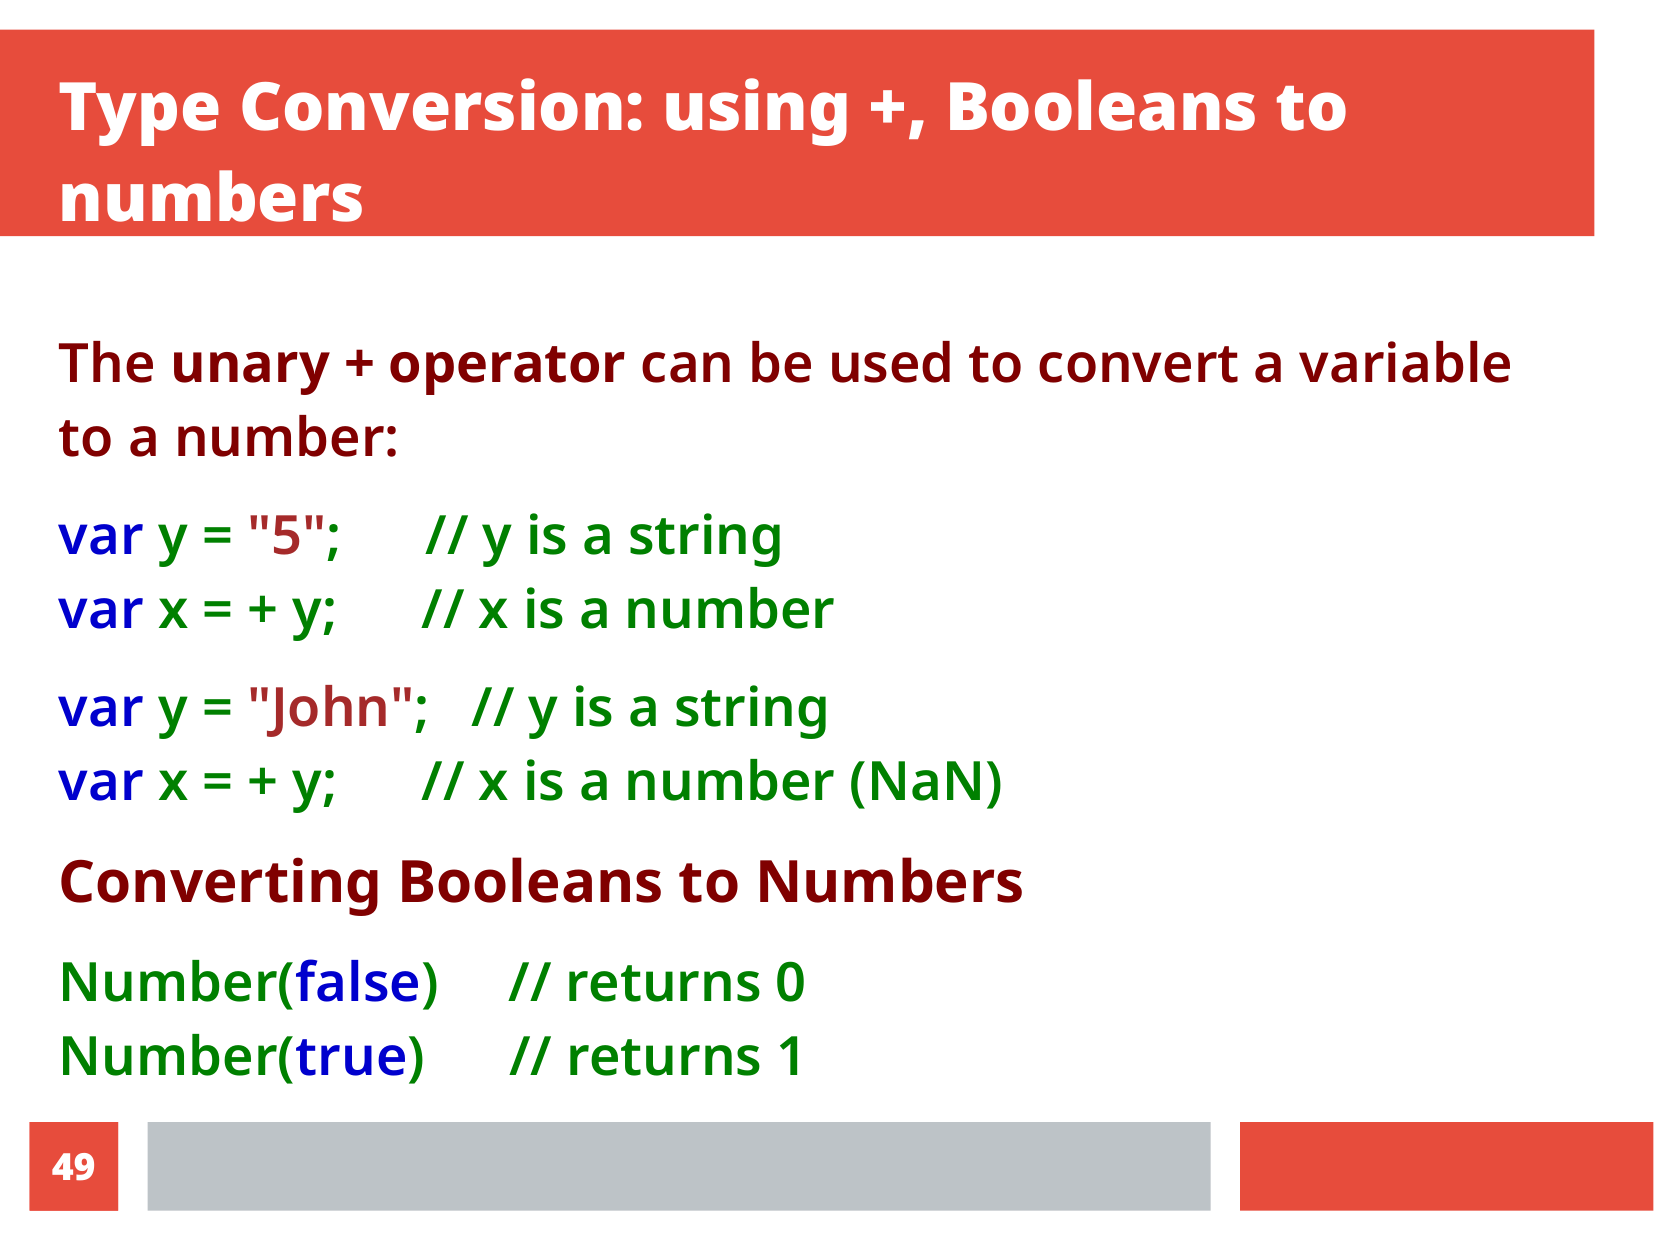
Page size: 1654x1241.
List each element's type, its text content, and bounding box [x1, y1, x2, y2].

title Type Conversion: using +, Booleans to numbers [59, 59, 1595, 207]
list The unary + operator can be used to convert a variable to a number: var y = "5"; // y is a string var x = + y; // x is a number var y = "John"; // y is a string var x = + y; // x is a number (NaN) Converting Booleans to Numbers Number(false) // returns 0 Number(true) // returns 1 [59, 324, 1565, 1093]
